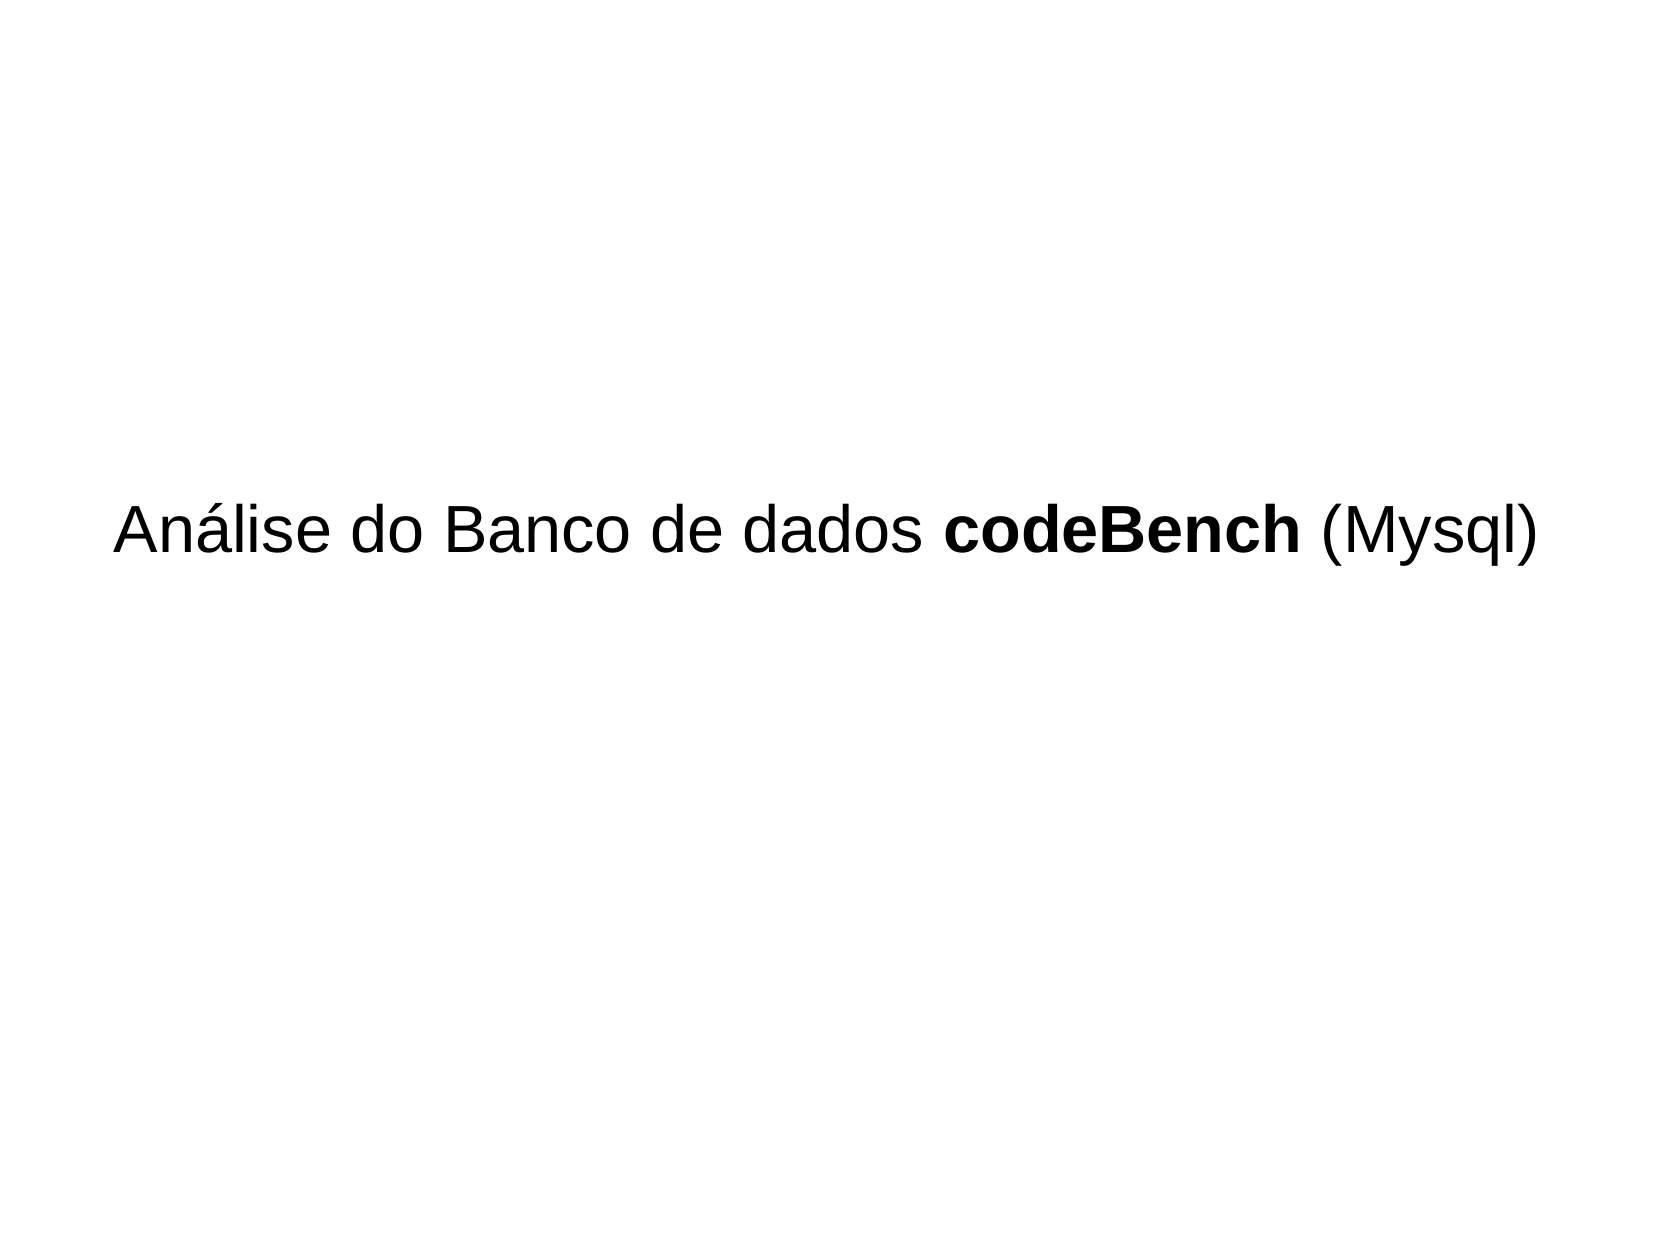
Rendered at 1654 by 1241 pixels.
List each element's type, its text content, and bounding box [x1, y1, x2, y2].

subtitle Análise do Banco de dados codeBench (Mysql) [82, 49, 1571, 1010]
